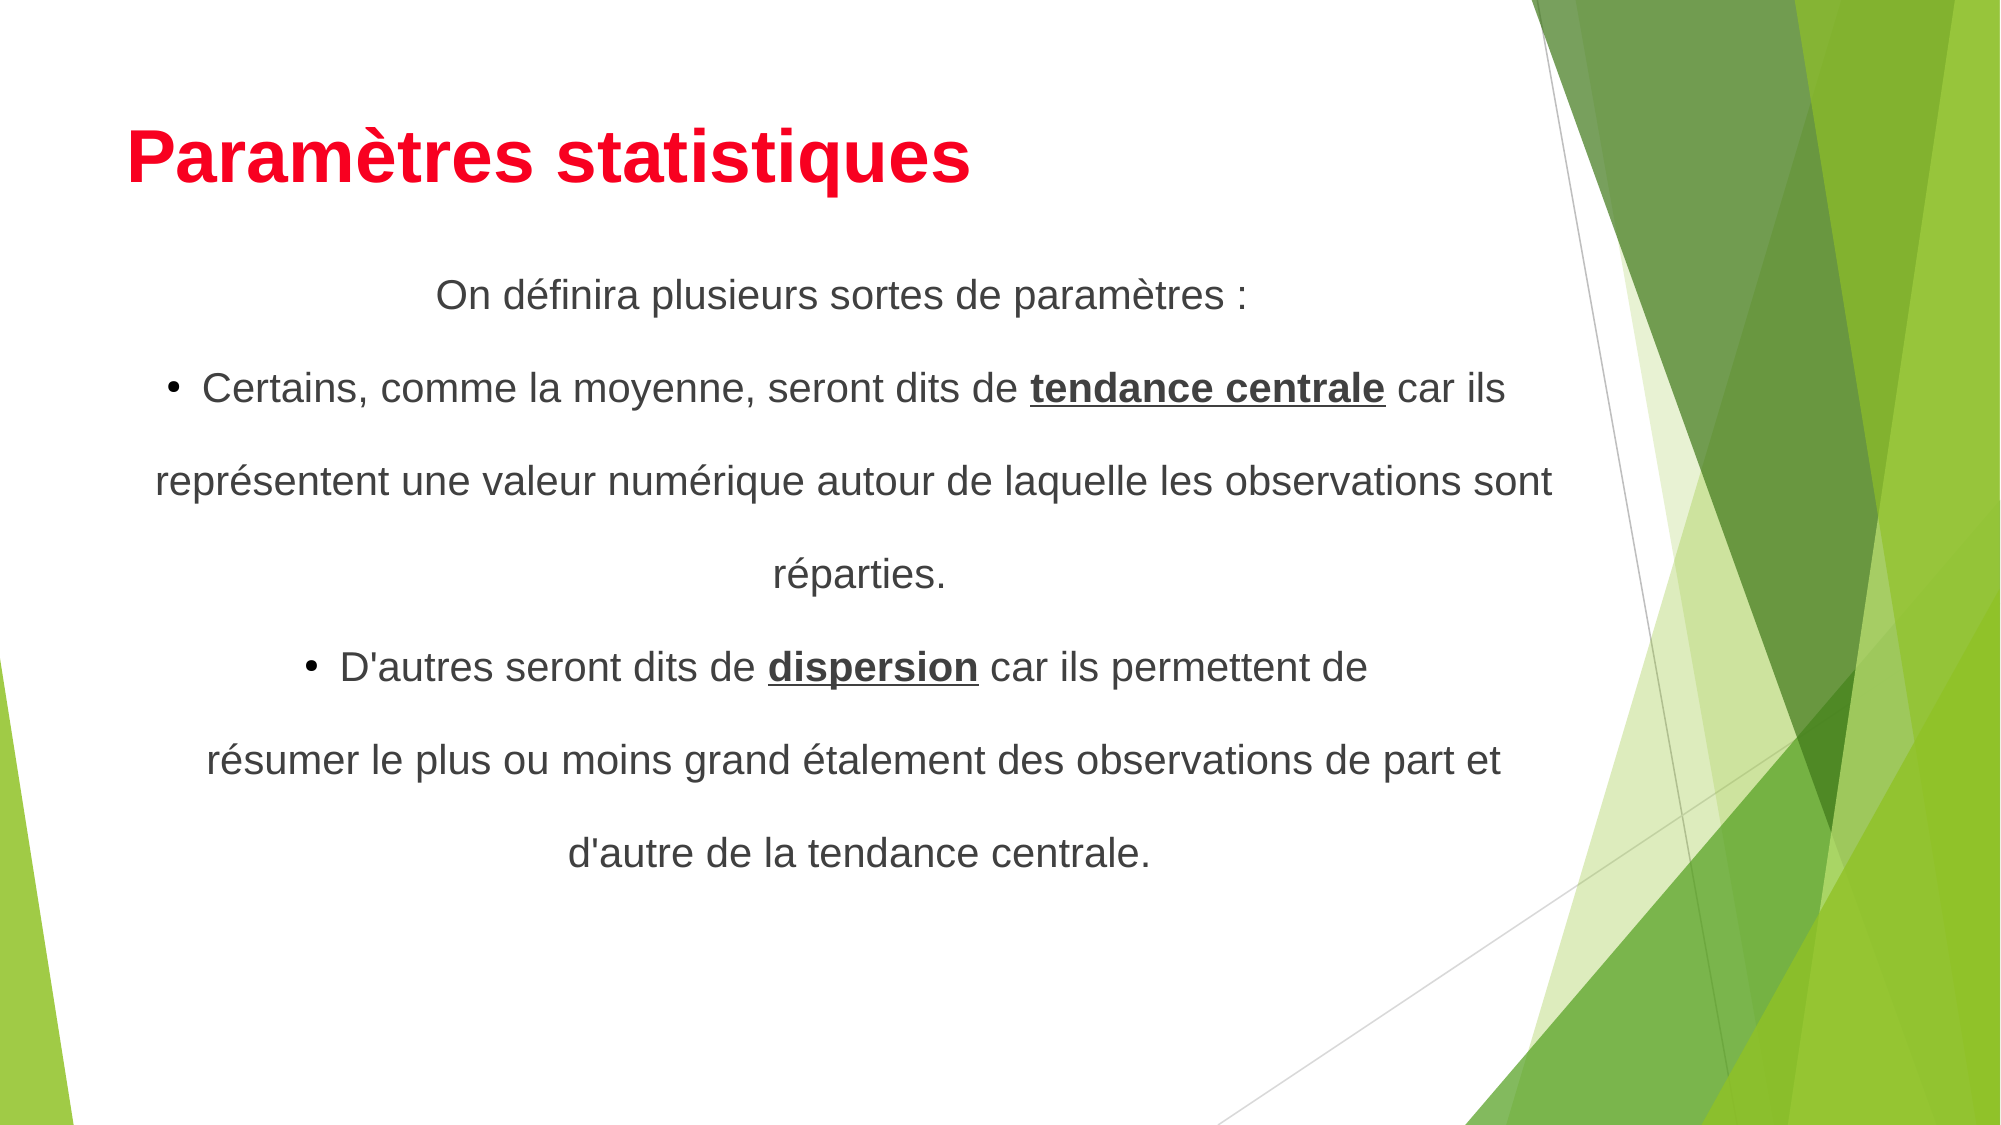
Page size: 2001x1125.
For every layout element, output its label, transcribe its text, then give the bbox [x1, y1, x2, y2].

title Paramètres statistiques [111, 99, 1522, 235]
list On définira plusieurs sortes de paramètres : Certains, comme la moyenne, seront dits de tendance centrale car ils représentent une valeur numérique autour de laquelle les observations sont réparties. D'autres seront dits de dispersion car ils permettent de résumer le plus ou moins grand étalement des observations de part et d'autre de la tendance centrale. [118, 271, 1567, 945]
